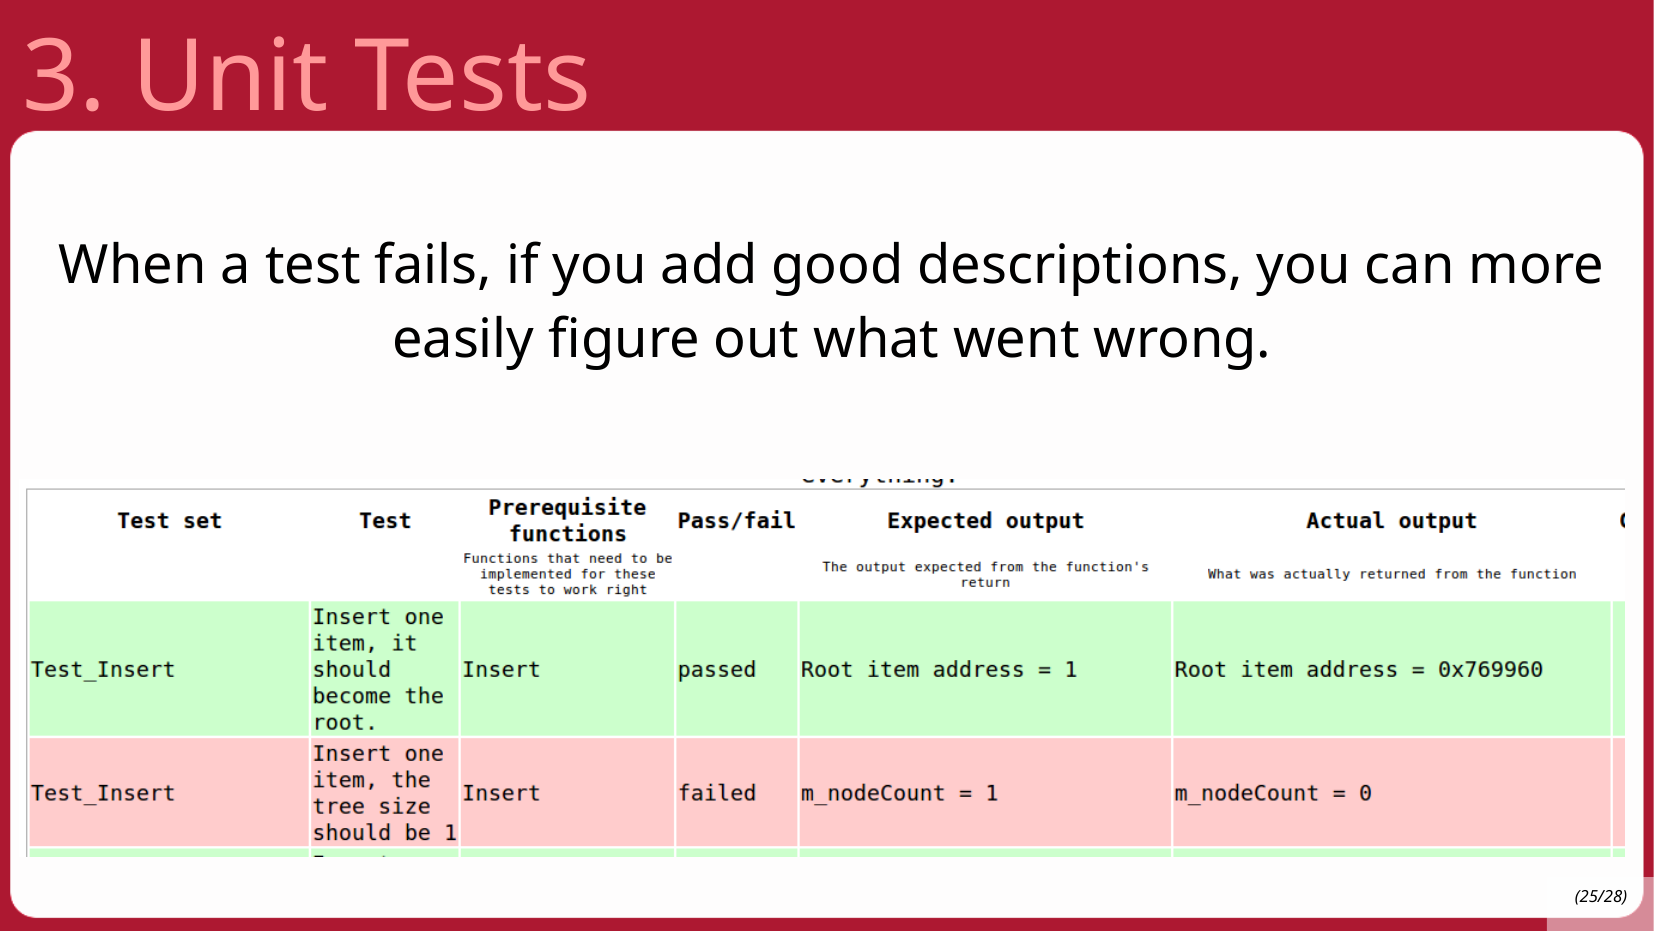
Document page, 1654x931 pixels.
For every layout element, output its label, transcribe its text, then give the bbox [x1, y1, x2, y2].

text_box (<number>/28) [1546, 877, 1654, 931]
title 3. Unit Tests [22, 7, 1511, 136]
text_box When a test fails, if you add good descriptions, you can more easily figure out what went wrong. [35, 218, 1630, 355]
picture [0, 0, 1654, 931]
